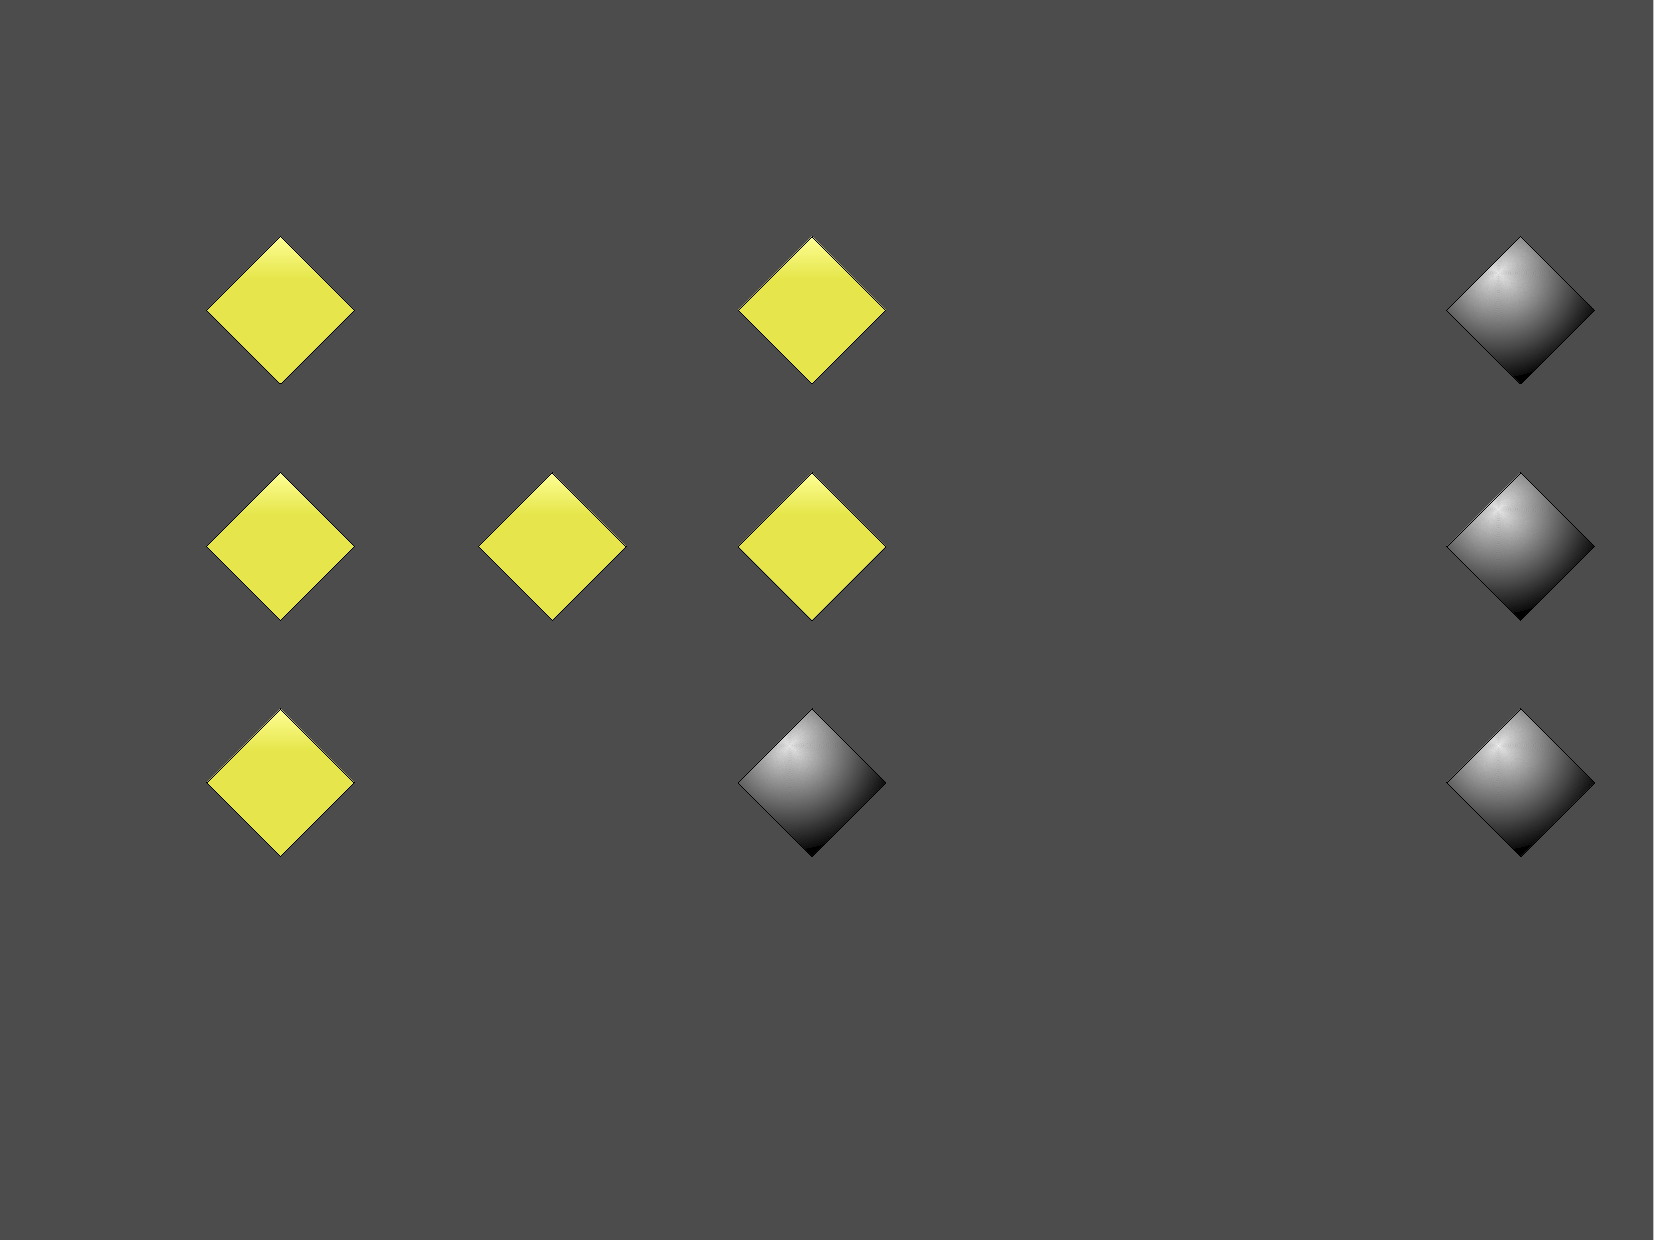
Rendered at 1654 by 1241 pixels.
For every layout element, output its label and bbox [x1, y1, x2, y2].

text_box [738, 708, 886, 857]
text_box [1446, 708, 1595, 857]
text_box [206, 472, 355, 621]
text_box [1446, 472, 1595, 621]
text_box [206, 708, 355, 857]
text_box [478, 472, 627, 621]
text_box [206, 236, 355, 384]
text_box [738, 236, 886, 384]
text_box [1446, 236, 1595, 384]
text_box [738, 472, 886, 621]
